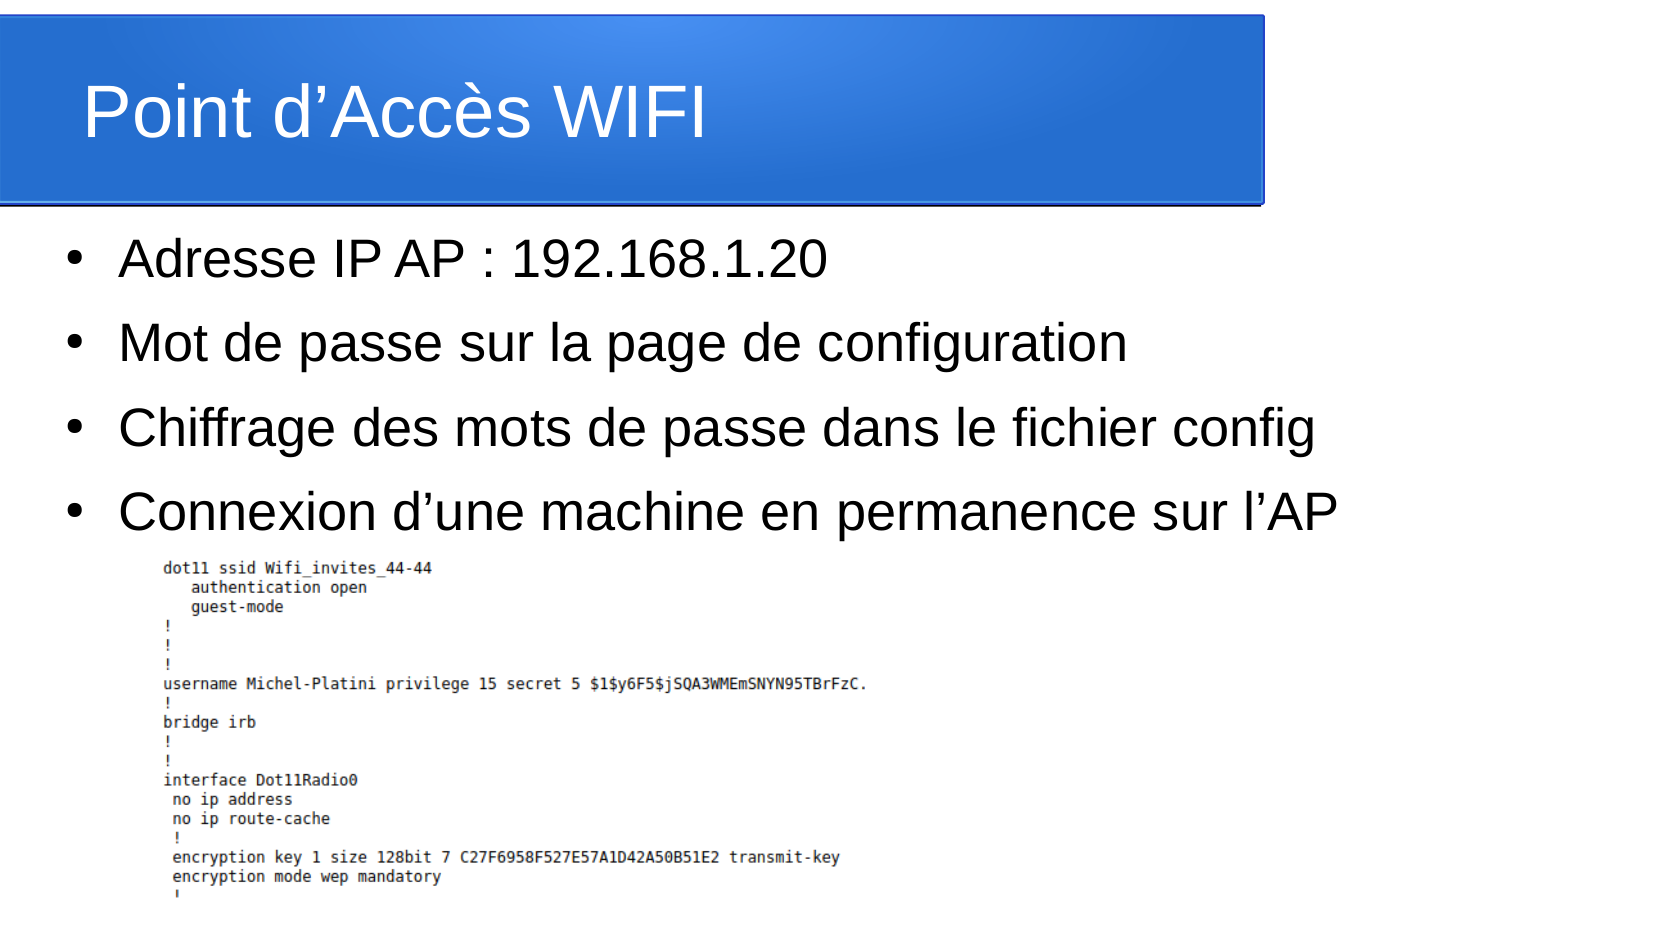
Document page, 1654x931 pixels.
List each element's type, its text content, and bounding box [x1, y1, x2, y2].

picture [153, 555, 1096, 898]
list Adresse IP AP : 192.168.1.20 Mot de passe sur la page de configuration Chiffrage des mots de passe dans le fichier config Connexion d’une machine en permanence sur l’AP [47, 228, 1536, 768]
title Point d’Accès WIFI [82, 35, 1235, 189]
